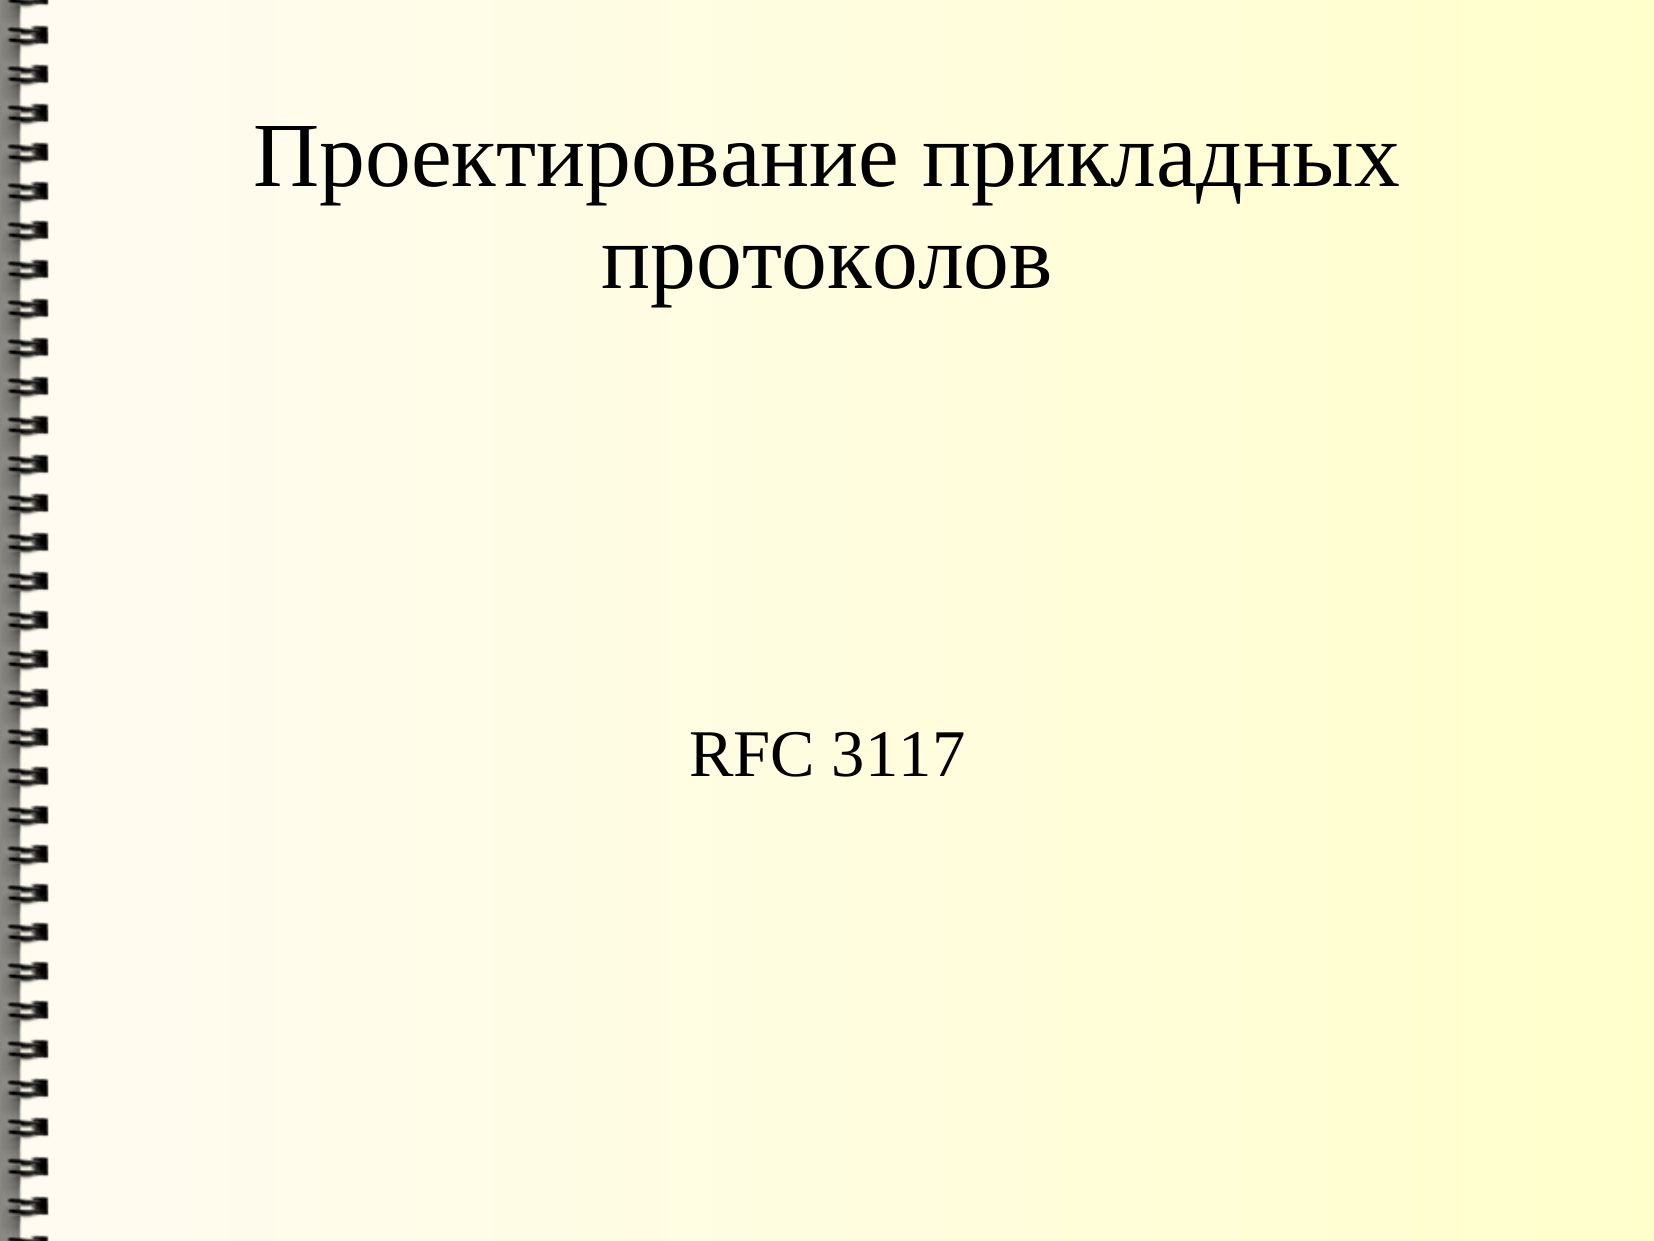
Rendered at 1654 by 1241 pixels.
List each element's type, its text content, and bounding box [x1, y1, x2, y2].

title Проектирование прикладных протоколов [121, 102, 1534, 311]
picture [0, 0, 1654, 1241]
subtitle RFC 3117 [121, 344, 1534, 1164]
